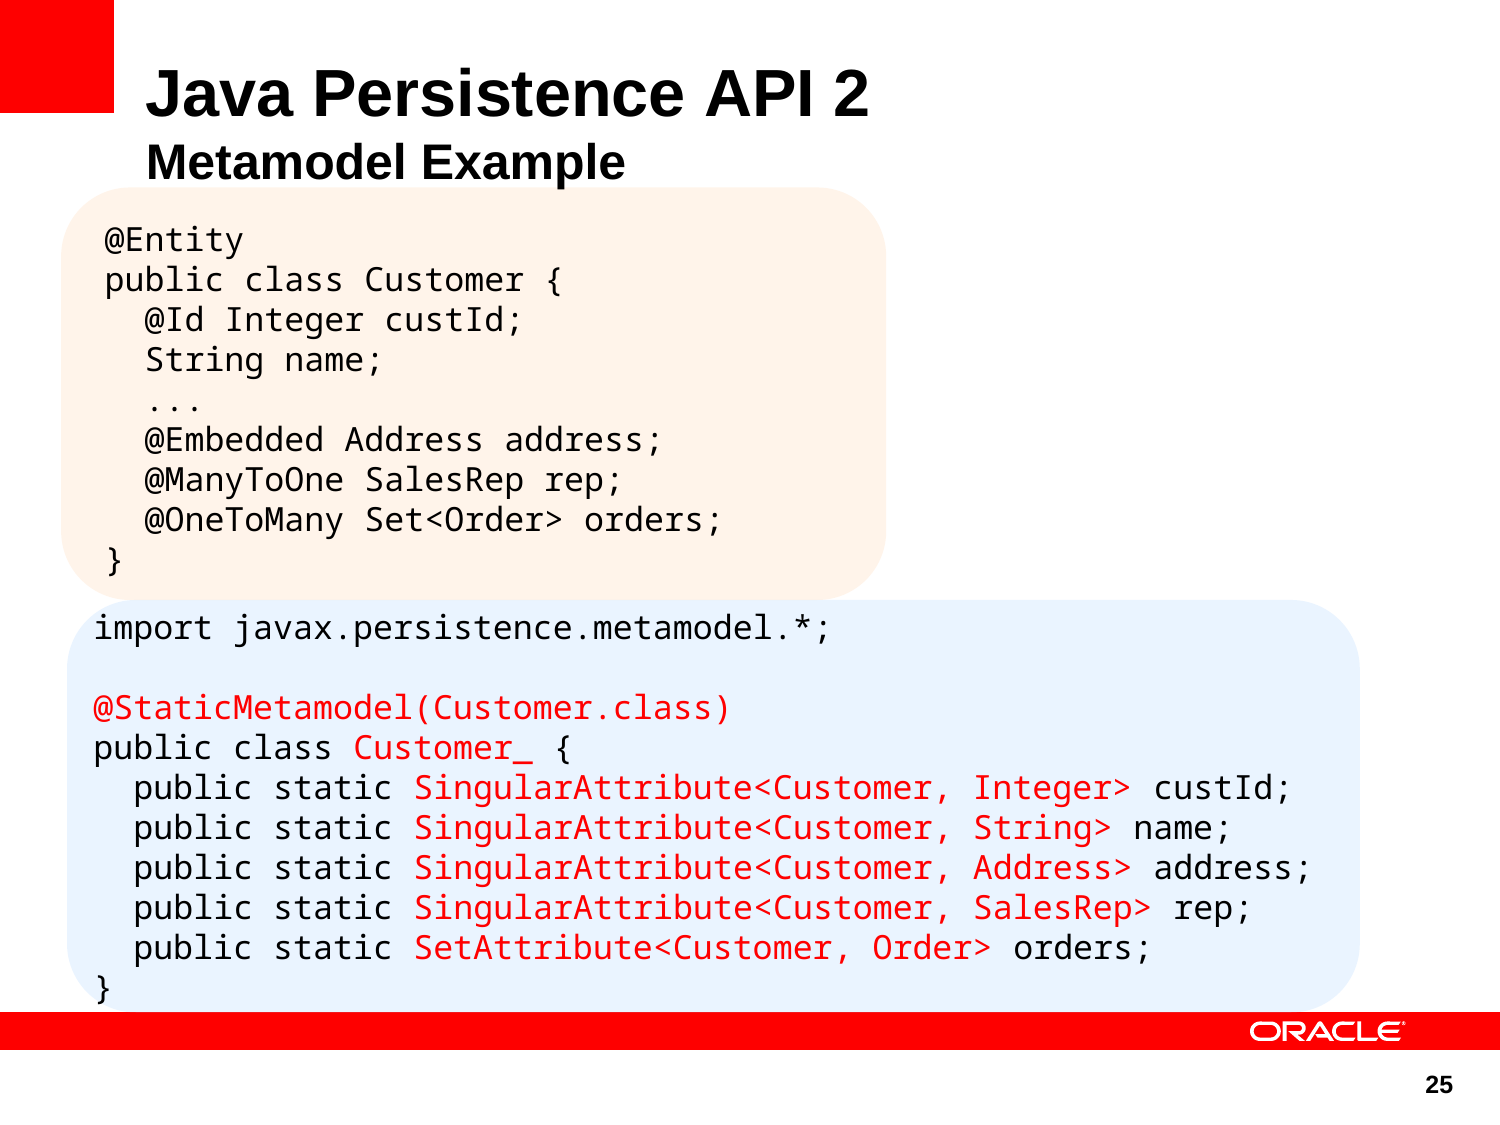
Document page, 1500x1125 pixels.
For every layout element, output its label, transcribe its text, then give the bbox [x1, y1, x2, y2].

list @Entity public class Customer { @Id Integer custId; String name; ... @Embedded Address address; @ManyToOne SalesRep rep; @OneToMany Set<Order> orders; } [104, 218, 930, 947]
picture [0, 1012, 1500, 1050]
title Java Persistence API 2 Metamodel Example [145, 49, 1390, 190]
picture [0, 0, 114, 113]
text_box import javax.persistence.metamodel.*; @StaticMetamodel(Customer.class) public class Customer_ { public static SingularAttribute<Customer, Integer> custId; public static SingularAttribute<Customer, String> name; public static SingularAttribute<Customer, Address> address; public static SingularAttribute<Customer, SalesRep> rep; public static SetAttribute<Customer, Order> orders; } [67, 599, 1360, 1013]
text_box [61, 187, 875, 595]
